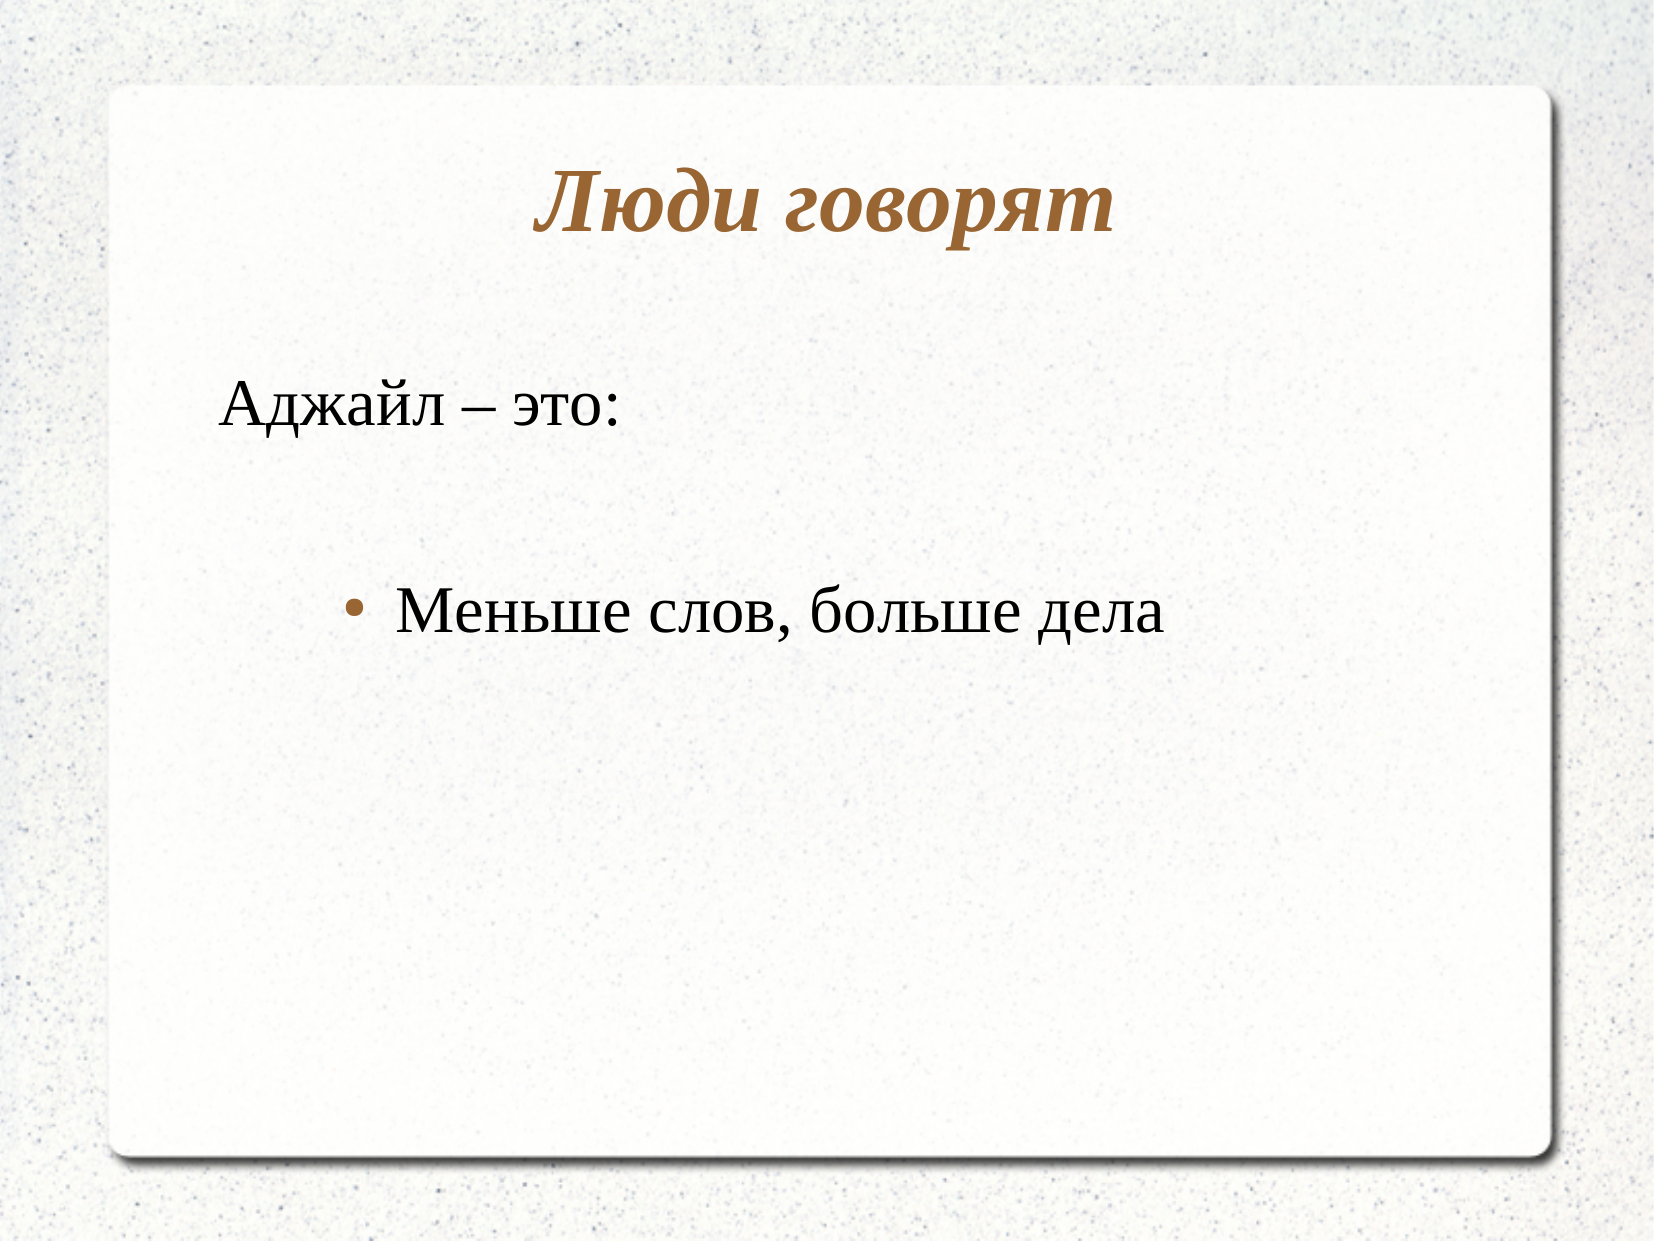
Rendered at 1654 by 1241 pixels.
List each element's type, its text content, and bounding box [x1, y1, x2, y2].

list Меньше слов, больше дела [324, 572, 1402, 837]
title Люди говорят [118, 96, 1536, 304]
list Аджайл – это: [147, 366, 1506, 481]
picture [0, 0, 1654, 1241]
